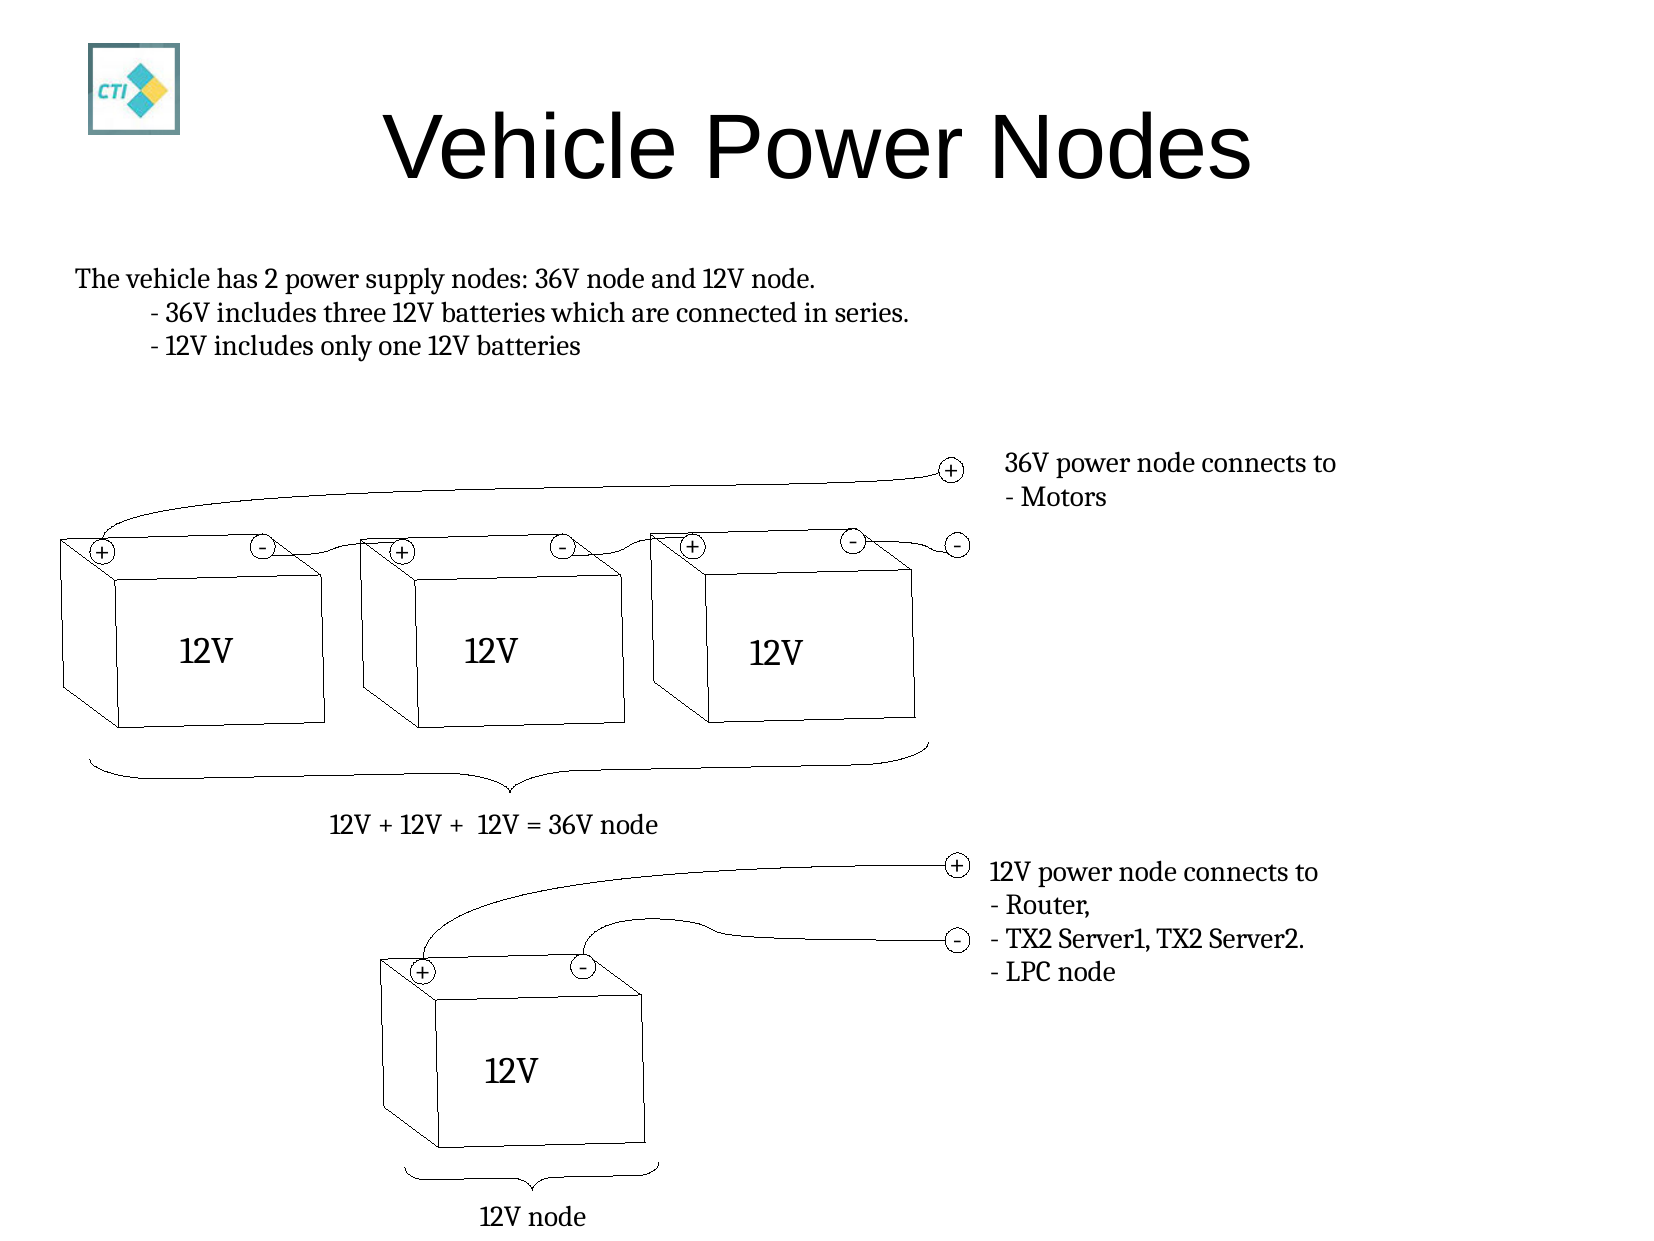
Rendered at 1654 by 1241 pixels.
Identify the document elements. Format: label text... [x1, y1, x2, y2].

title Vehicle Power Nodes [82, 49, 1559, 245]
text_box 36V power node connects to - Motors [990, 438, 1531, 591]
text_box 12V node [465, 1192, 661, 1241]
text_box - [550, 533, 576, 559]
text_box - [570, 953, 596, 979]
text_box - [840, 528, 866, 554]
text_box - [250, 533, 276, 559]
text_box 12V [450, 622, 586, 682]
text_box 12V power node connects to - Router, - TX2 Server1, TX2 Server2. - LPC node [975, 847, 1516, 1000]
picture [88, 43, 180, 135]
text_box 12V [470, 1042, 606, 1102]
text_box 12V [165, 622, 301, 682]
text_box + [944, 852, 970, 878]
text_box - [944, 927, 970, 953]
text_box + [410, 959, 436, 985]
text_box + [389, 539, 415, 565]
text_box 12V + 12V + 12V = 36V node [315, 801, 796, 884]
text_box The vehicle has 2 power supply nodes: 36V node and 12V node. - 36V includes three 12V batteries which are connected in series. - 12V includes only one 12V batteries [60, 255, 1546, 442]
text_box 12V [735, 624, 871, 684]
text_box + [938, 457, 964, 483]
text_box - [944, 532, 970, 558]
text_box + [680, 533, 706, 559]
text_box + [89, 539, 115, 565]
